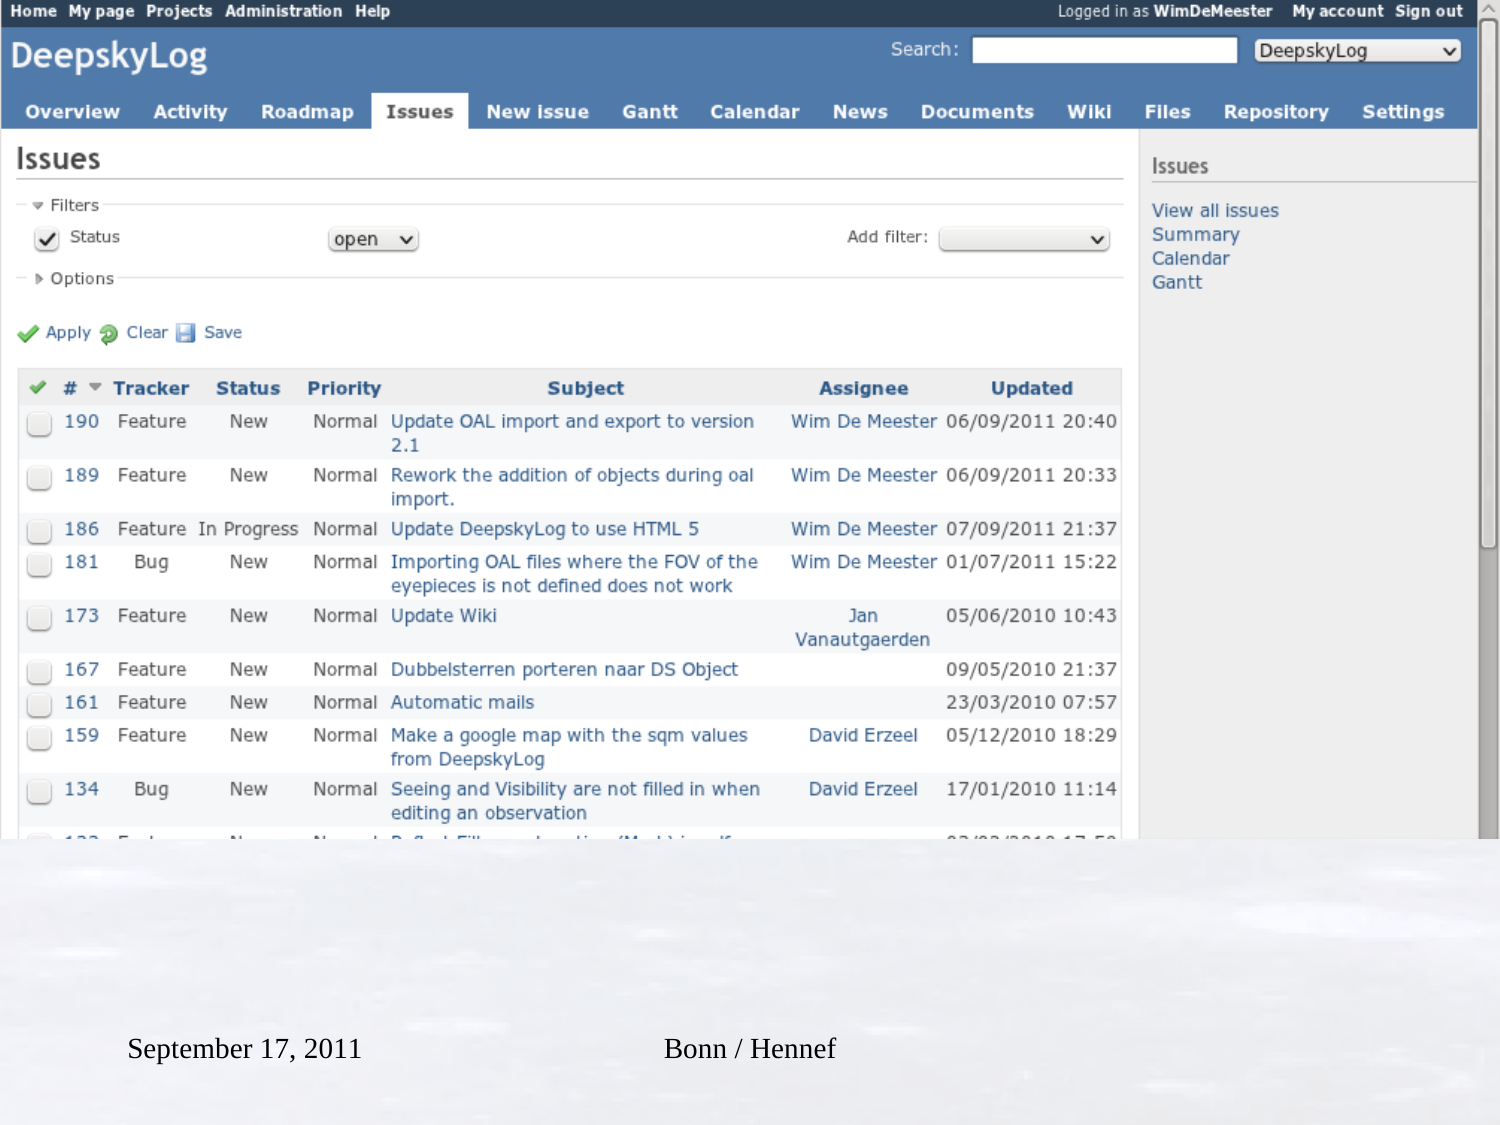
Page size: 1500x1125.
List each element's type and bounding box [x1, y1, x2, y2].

picture [0, 0, 1500, 839]
